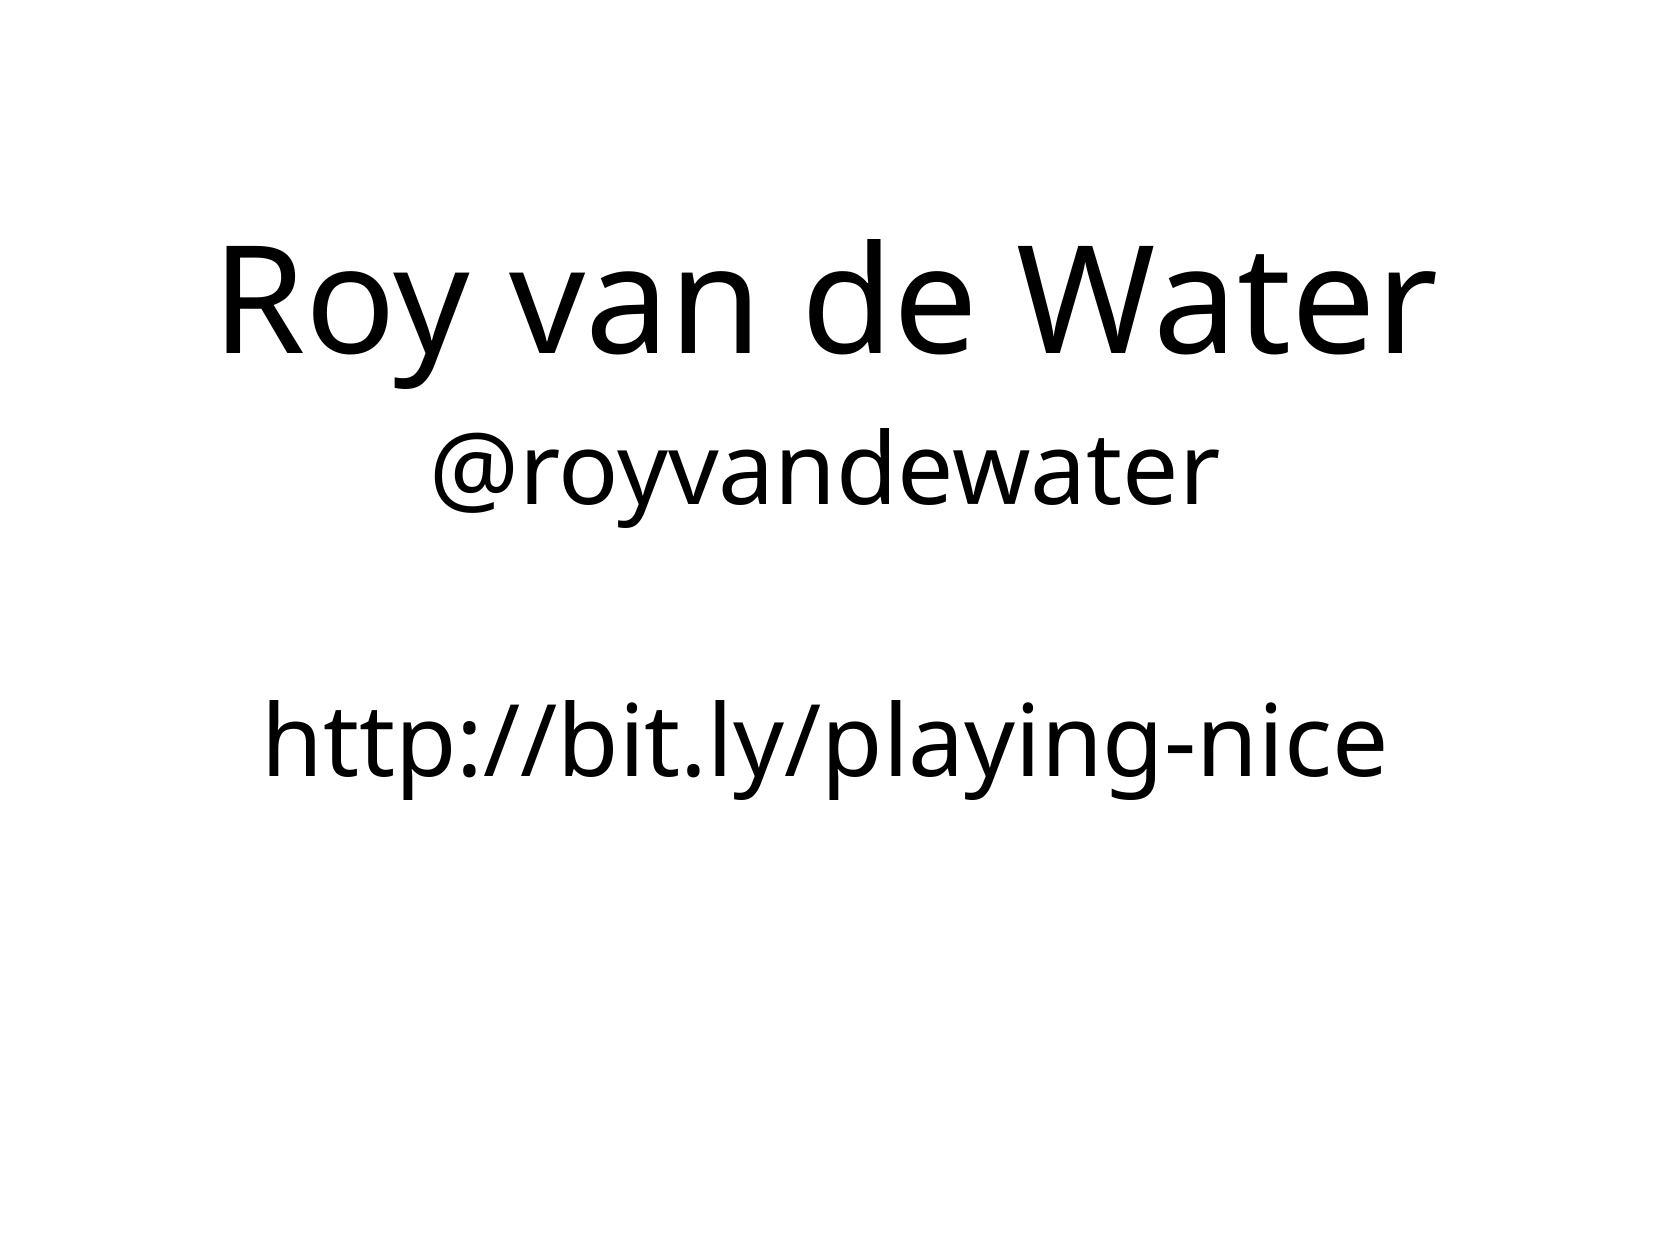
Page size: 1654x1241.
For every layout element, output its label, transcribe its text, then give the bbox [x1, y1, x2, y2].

subtitle Roy van de Water @royvandewater http://bit.ly/playing-nice [81, 208, 1570, 790]
